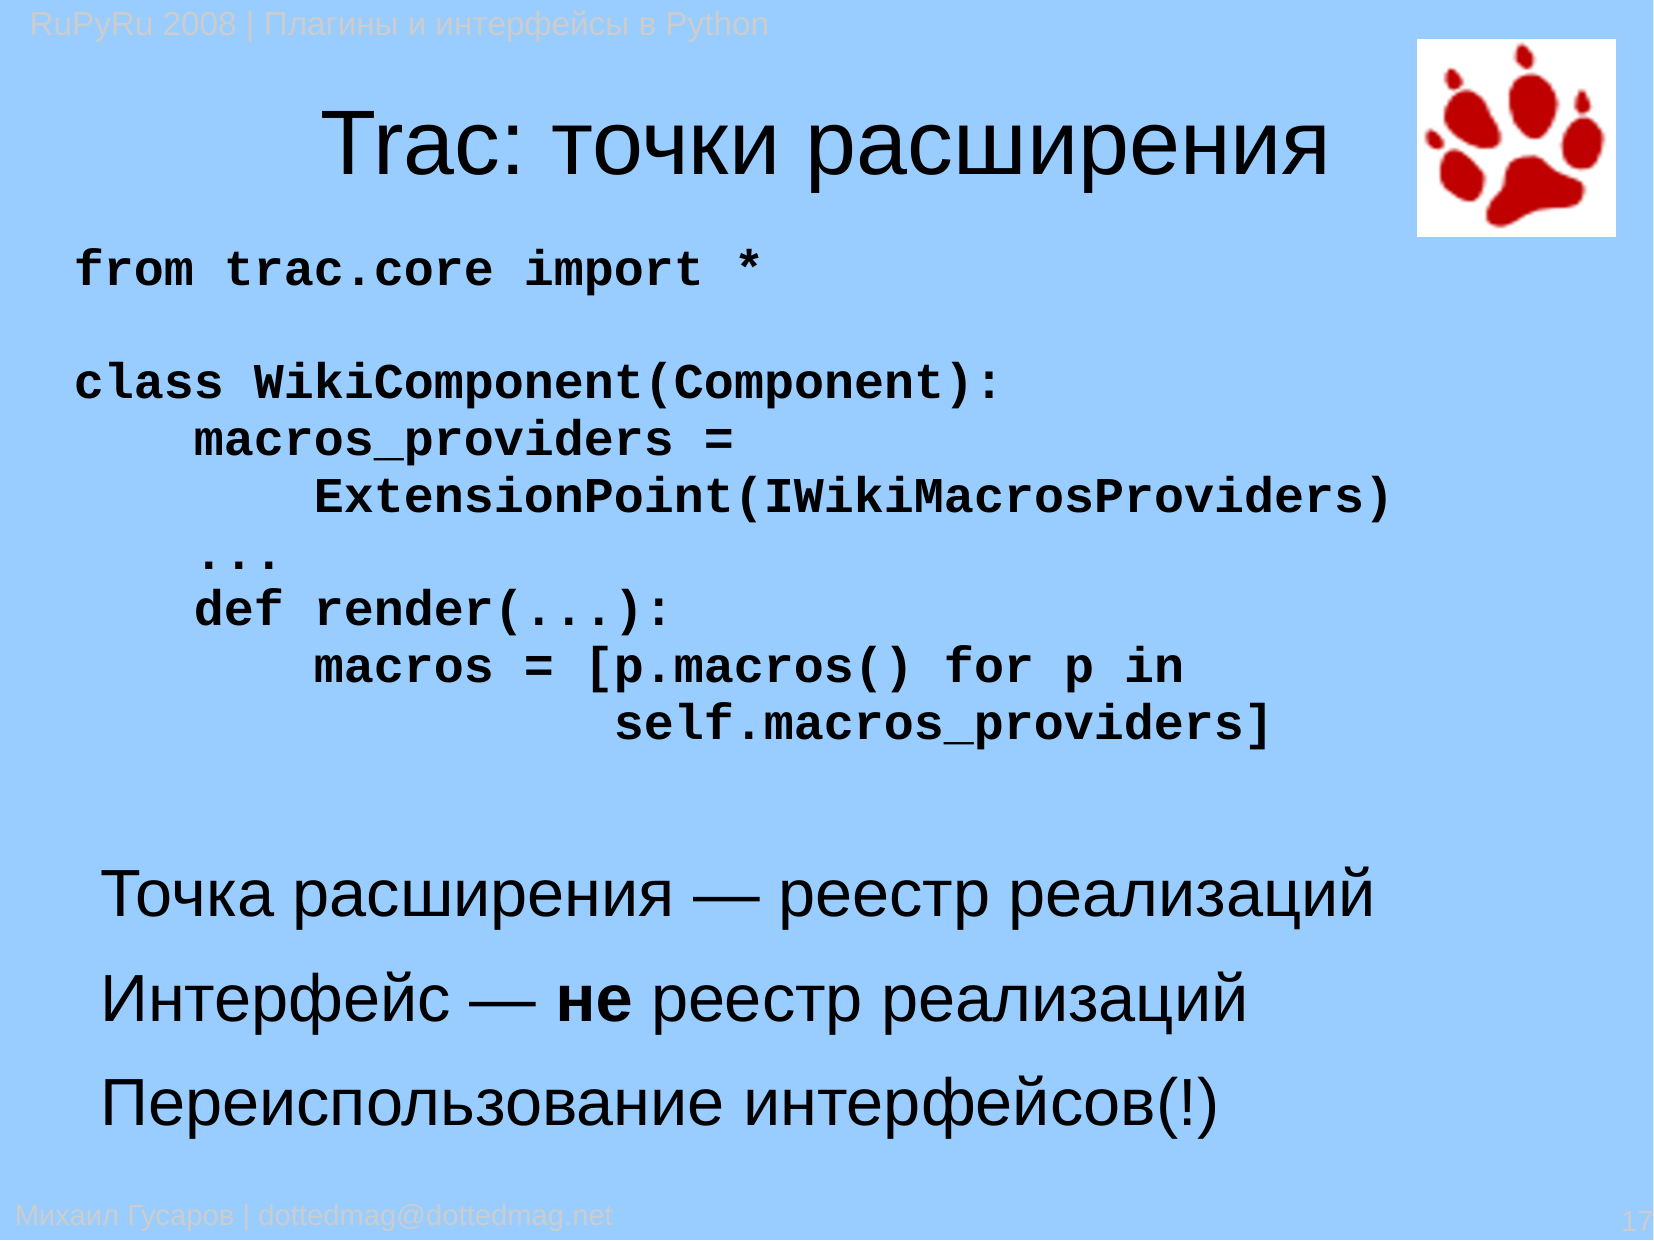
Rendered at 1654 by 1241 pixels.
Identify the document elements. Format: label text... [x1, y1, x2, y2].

title Trac: точки расширения [82, 56, 1417, 229]
text_box from trac.core import * class WikiComponent(Component): macros_providers = ExtensionPoint(IWikiMacrosProviders) ... def render(...): macros = [p.macros() for p in self.macros_providers] [59, 236, 1625, 819]
picture [1417, 39, 1616, 236]
list Точка расширения — реестр реализаций Интерфейс — не реестр реализаций Переиспользование интерфейсов(!) [82, 856, 1571, 1140]
